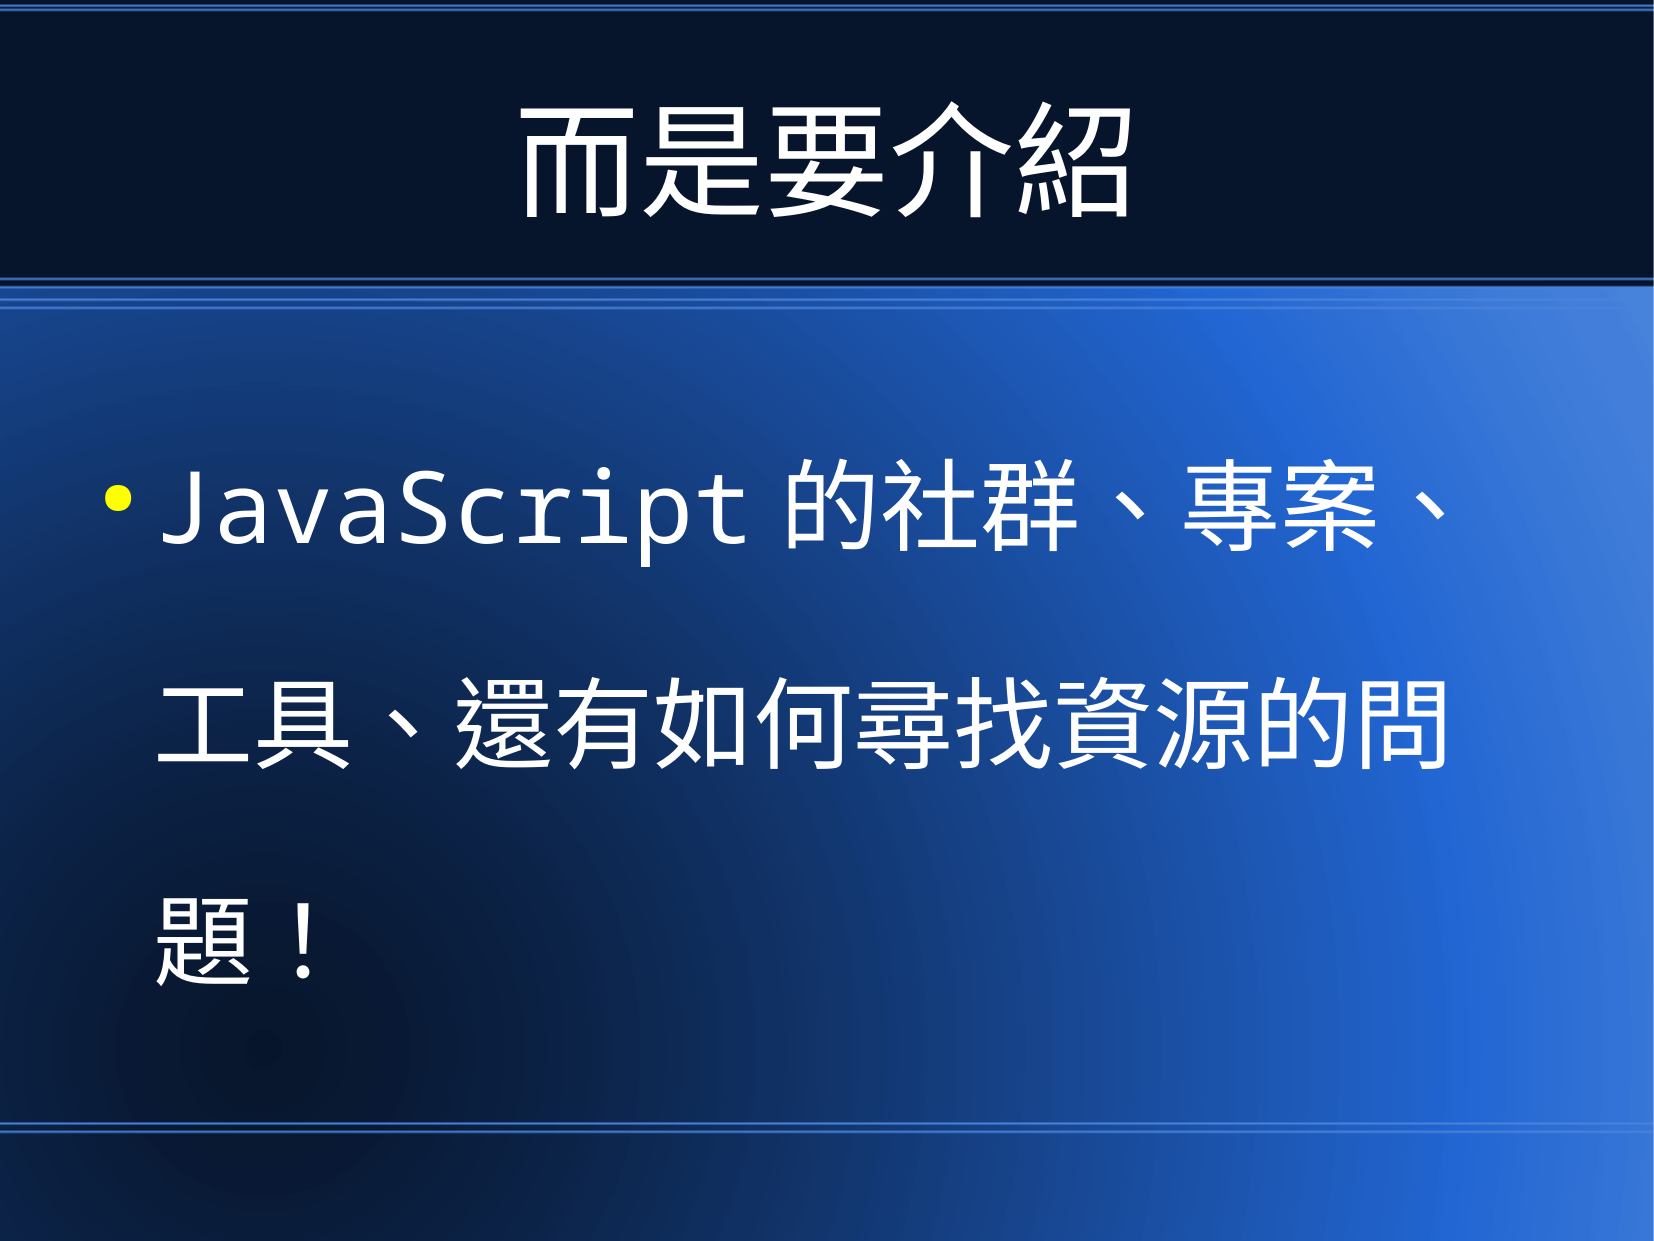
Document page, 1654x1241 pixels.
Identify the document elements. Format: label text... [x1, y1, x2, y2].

title 而是要介紹 [82, 49, 1571, 257]
picture [0, 0, 1654, 1241]
list JavaScript的社群、專案、工具、還有如何尋找資源的問題！ [82, 355, 1571, 1241]
